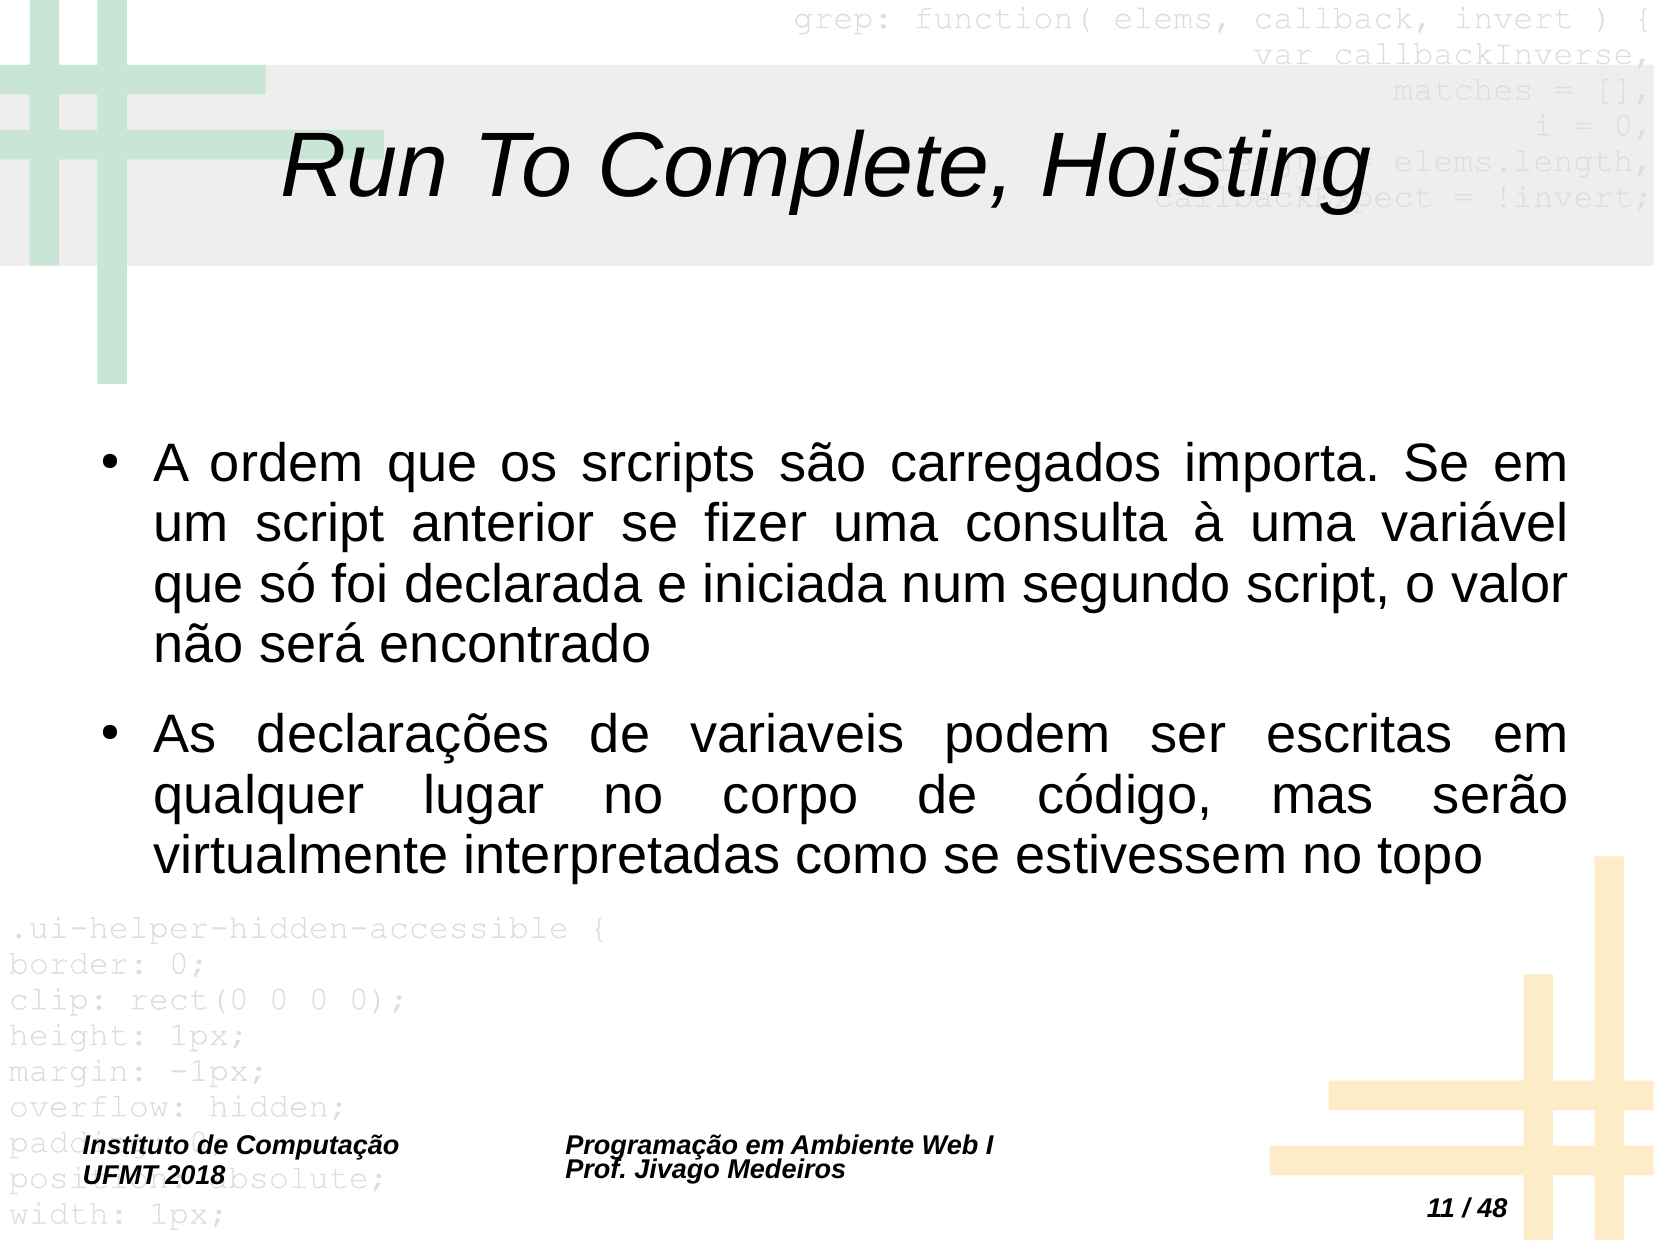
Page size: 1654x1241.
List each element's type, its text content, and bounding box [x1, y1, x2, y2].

title Run To Complete, Hoisting [82, 61, 1571, 269]
list A ordem que os srcripts são carregados importa. Se em um script anterior se fizer uma consulta à uma variável que só foi declarada e iniciada num segundo script, o valor não será encontrado As declarações de variaveis podem ser escritas em qualquer lugar no corpo de código, mas serão virtualmente interpretadas como se estivessem no topo [82, 299, 1571, 1019]
